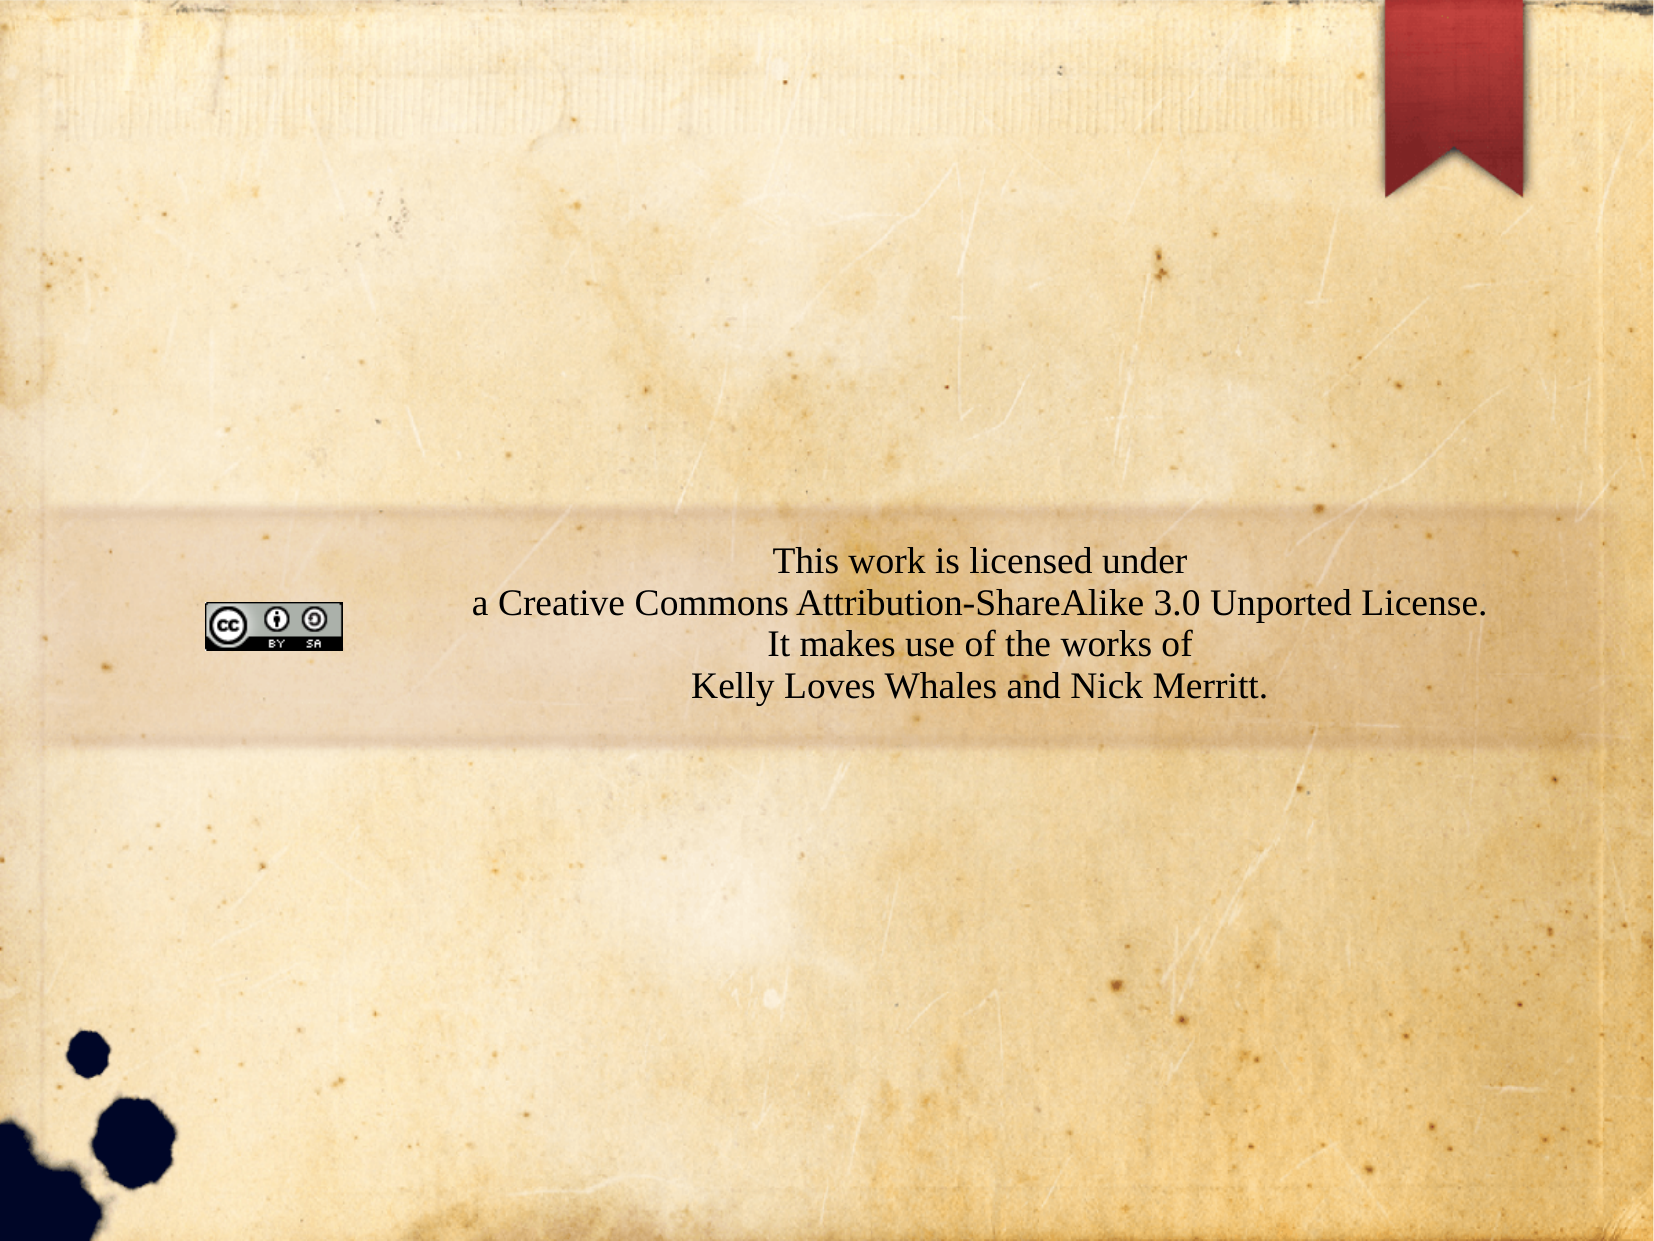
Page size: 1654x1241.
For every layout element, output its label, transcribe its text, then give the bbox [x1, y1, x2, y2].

picture [0, 0, 1654, 1241]
title This work is licensed under a Creative Commons Attribution-ShareAlike 3.0 Unported License. It makes use of the works of Kelly Loves Whales and Nick Merritt. [431, 519, 1530, 727]
